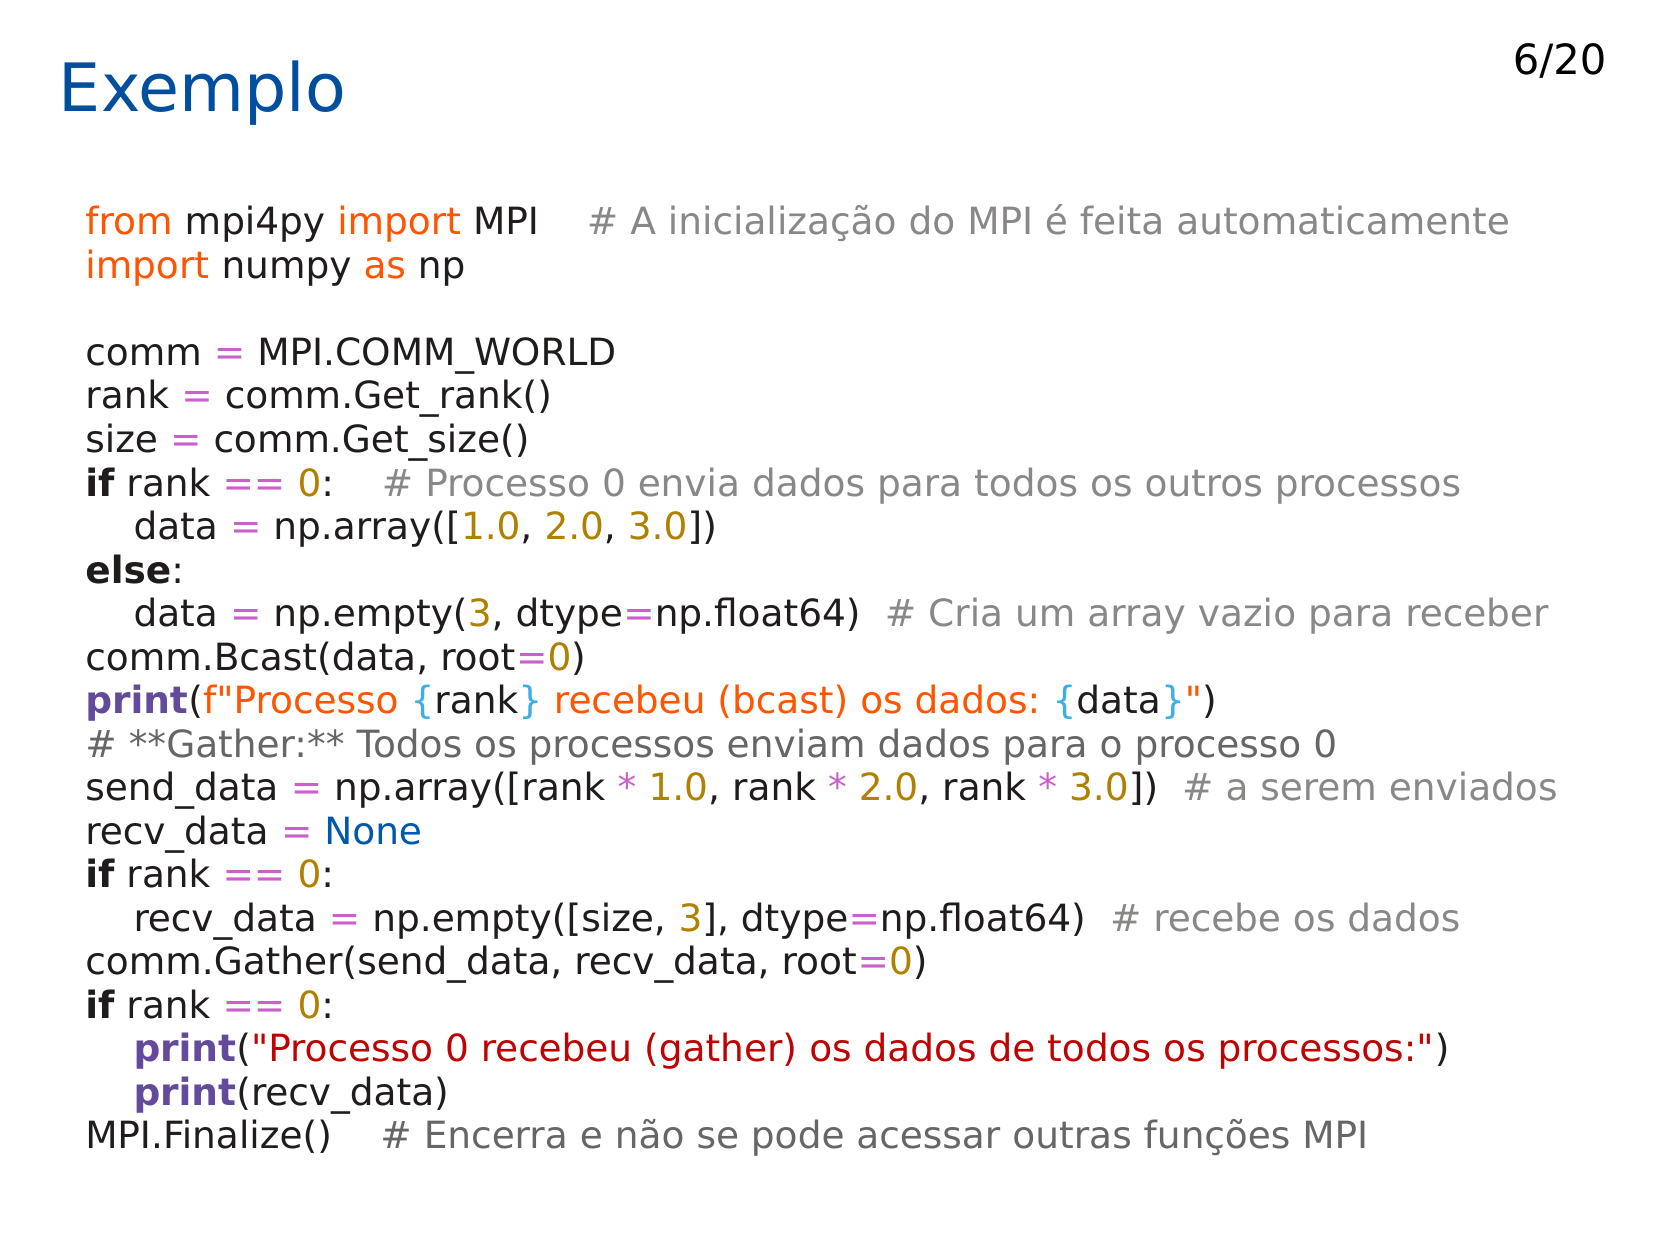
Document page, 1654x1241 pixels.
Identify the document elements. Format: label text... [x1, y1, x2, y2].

text_box from mpi4py import MPI # A inicialização do MPI é feita automaticamente import numpy as np comm = MPI.COMM_WORLD rank = comm.Get_rank() size = comm.Get_size() if rank == 0: # Processo 0 envia dados para todos os outros processos data = np.array([1.0, 2.0, 3.0]) else: data = np.empty(3, dtype=np.float64) # Cria um array vazio para receber comm.Bcast(data, root=0) print(f"Processo {rank} recebeu (bcast) os dados: {data}") # **Gather:** Todos os processos enviam dados para o processo 0 send_data = np.array([rank * 1.0, rank * 2.0, rank * 3.0]) # a serem enviados recv_data = None if rank == 0: recv_data = np.empty([size, 3], dtype=np.float64) # recebe os dados comm.Gather(send_data, recv_data, root=0) if rank == 0: print("Processo 0 recebeu (gather) os dados de todos os processos:") print(recv_data) MPI.Finalize() # Encerra e não se pode acessar outras funções MPI [70, 192, 1595, 1209]
title Exemplo [59, 29, 1506, 148]
